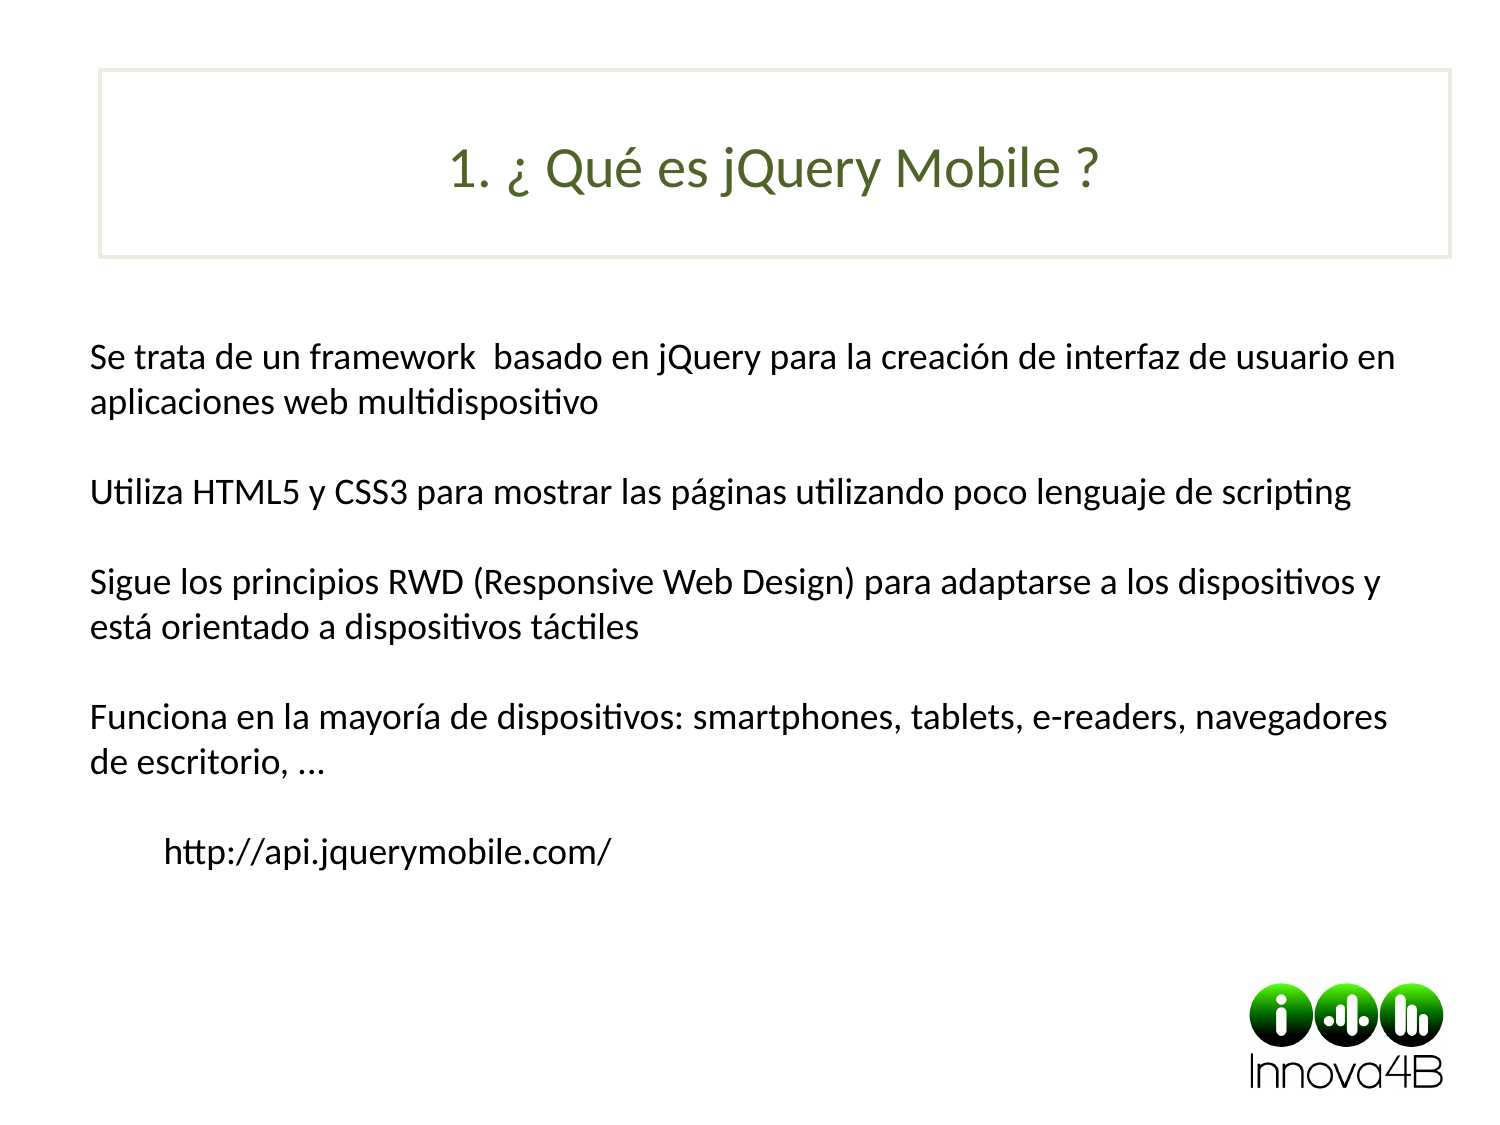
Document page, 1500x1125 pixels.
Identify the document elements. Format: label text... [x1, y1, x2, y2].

text_box 1. ¿ Qué es jQuery Mobile ? [99, 70, 1450, 258]
picture [1246, 975, 1447, 1094]
text_box Se trata de un framework basado en jQuery para la creación de interfaz de usuario en aplicaciones web multidispositivo Utiliza HTML5 y CSS3 para mostrar las páginas utilizando poco lenguaje de scripting Sigue los principios RWD (Responsive Web Design) para adaptarse a los dispositivos y está orientado a dispositivos táctiles Funciona en la mayoría de dispositivos: smartphones, tablets, e-readers, navegadores de escritorio, ... http://api.jquerymobile.com/ [74, 324, 1425, 1005]
